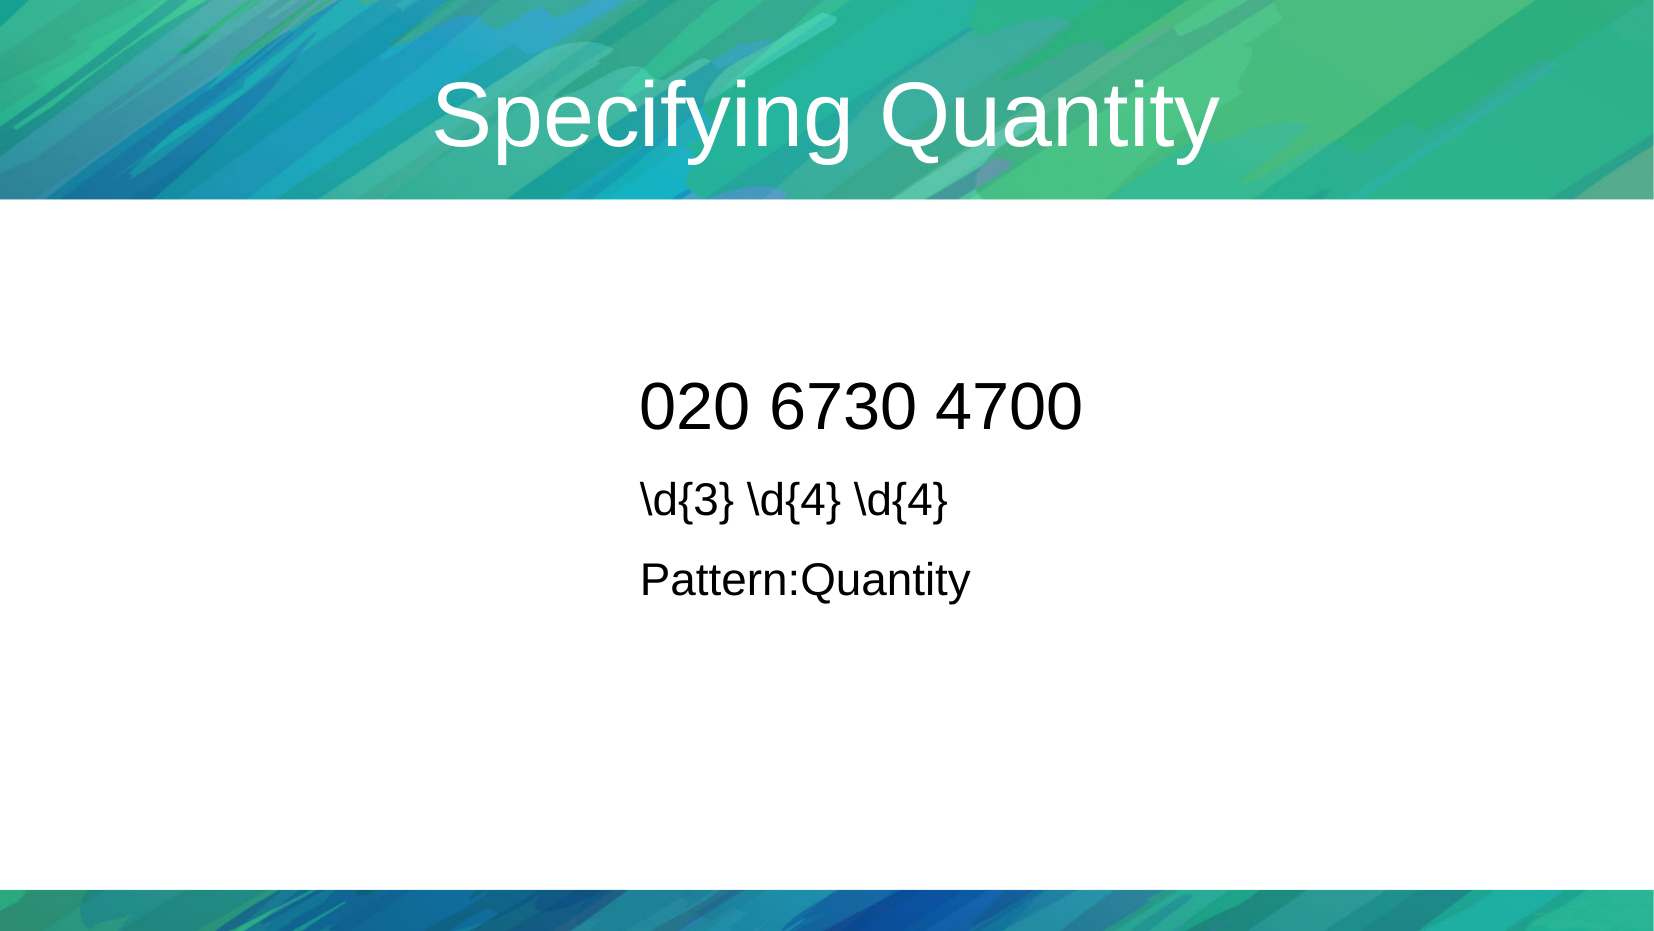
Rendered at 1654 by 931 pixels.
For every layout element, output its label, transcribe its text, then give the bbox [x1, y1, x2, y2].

list 020 6730 4700 \d{3} \d{4} \d{4} Pattern:Quantity [82, 217, 1571, 757]
title Specifying Quantity [82, 37, 1571, 193]
picture [0, 0, 1654, 931]
